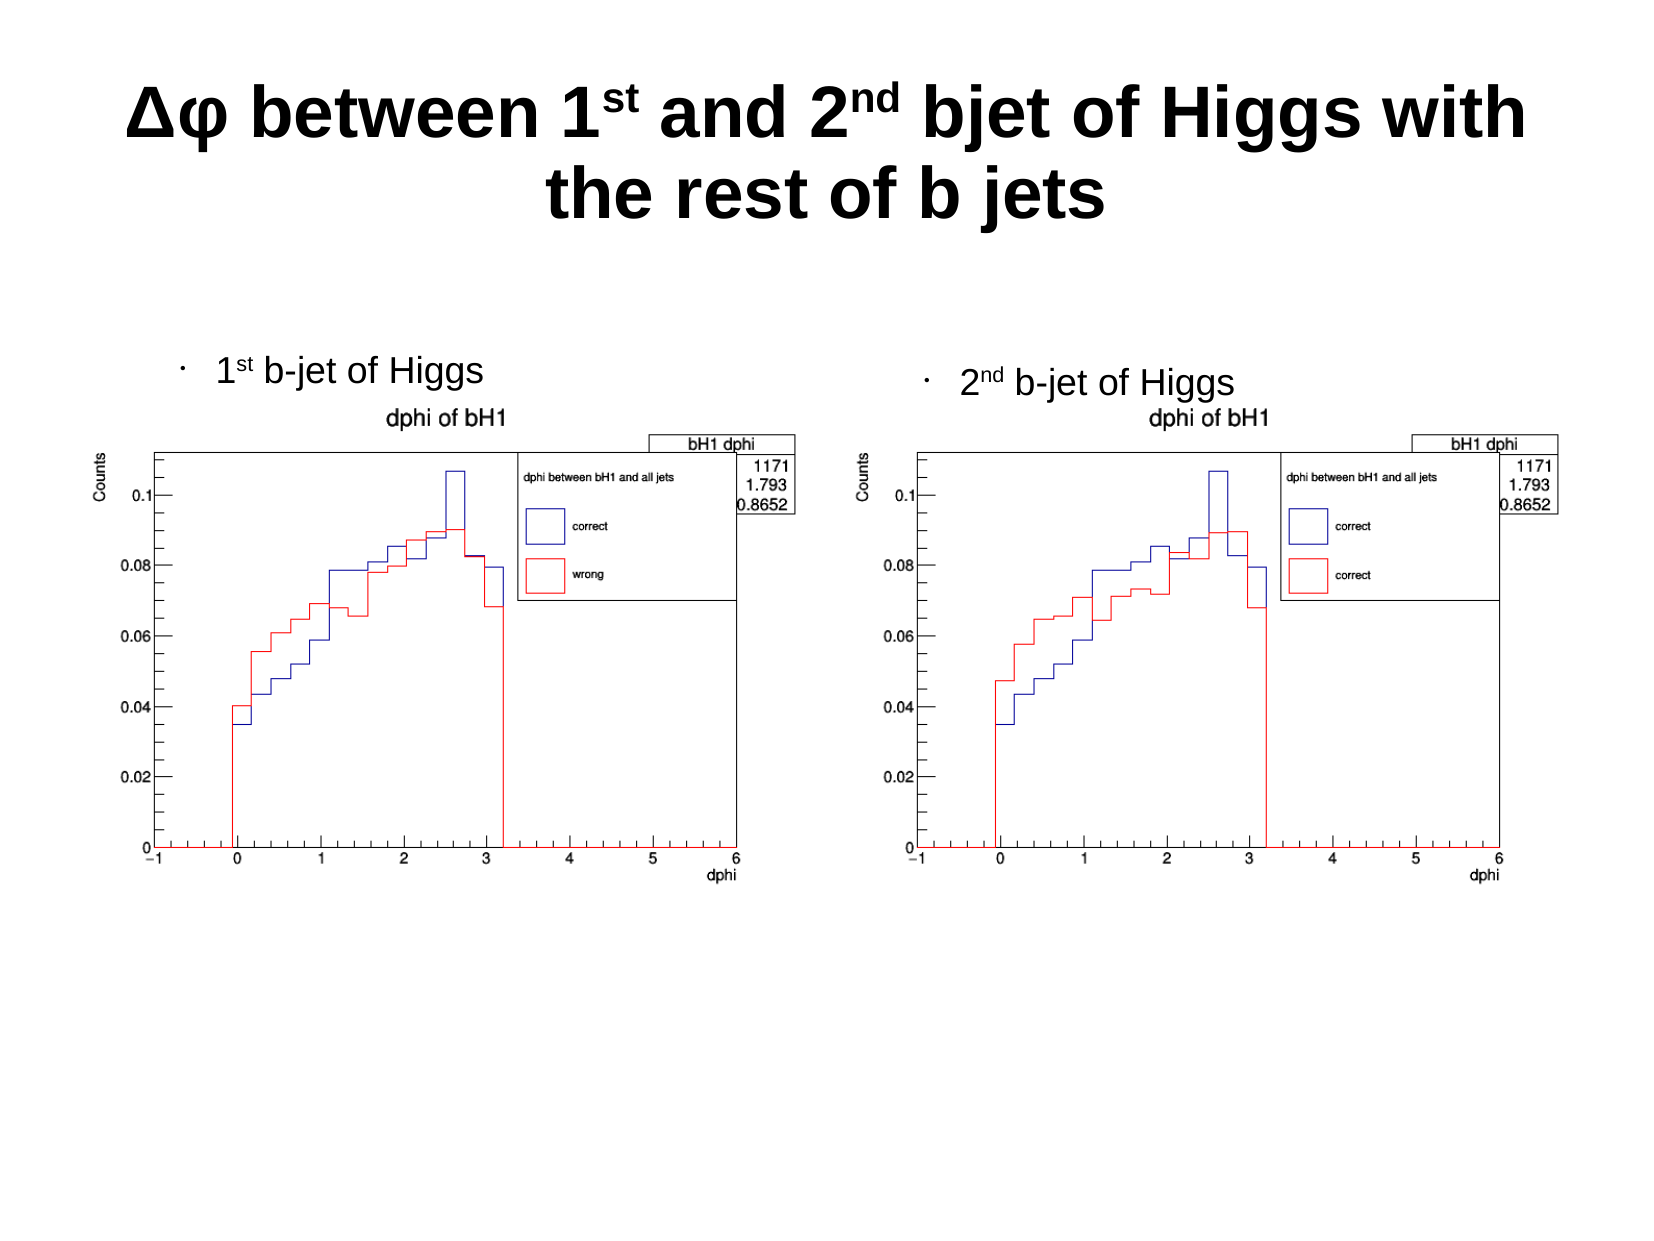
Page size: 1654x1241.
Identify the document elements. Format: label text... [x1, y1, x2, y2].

text_box 2nd b-jet of Higgs [909, 354, 1536, 413]
picture [82, 403, 809, 897]
text_box 1st b-jet of Higgs [165, 342, 745, 401]
title Δφ between 1st and 2nd bjet of Higgs with the rest of b jets [82, 49, 1571, 257]
picture [845, 403, 1572, 897]
